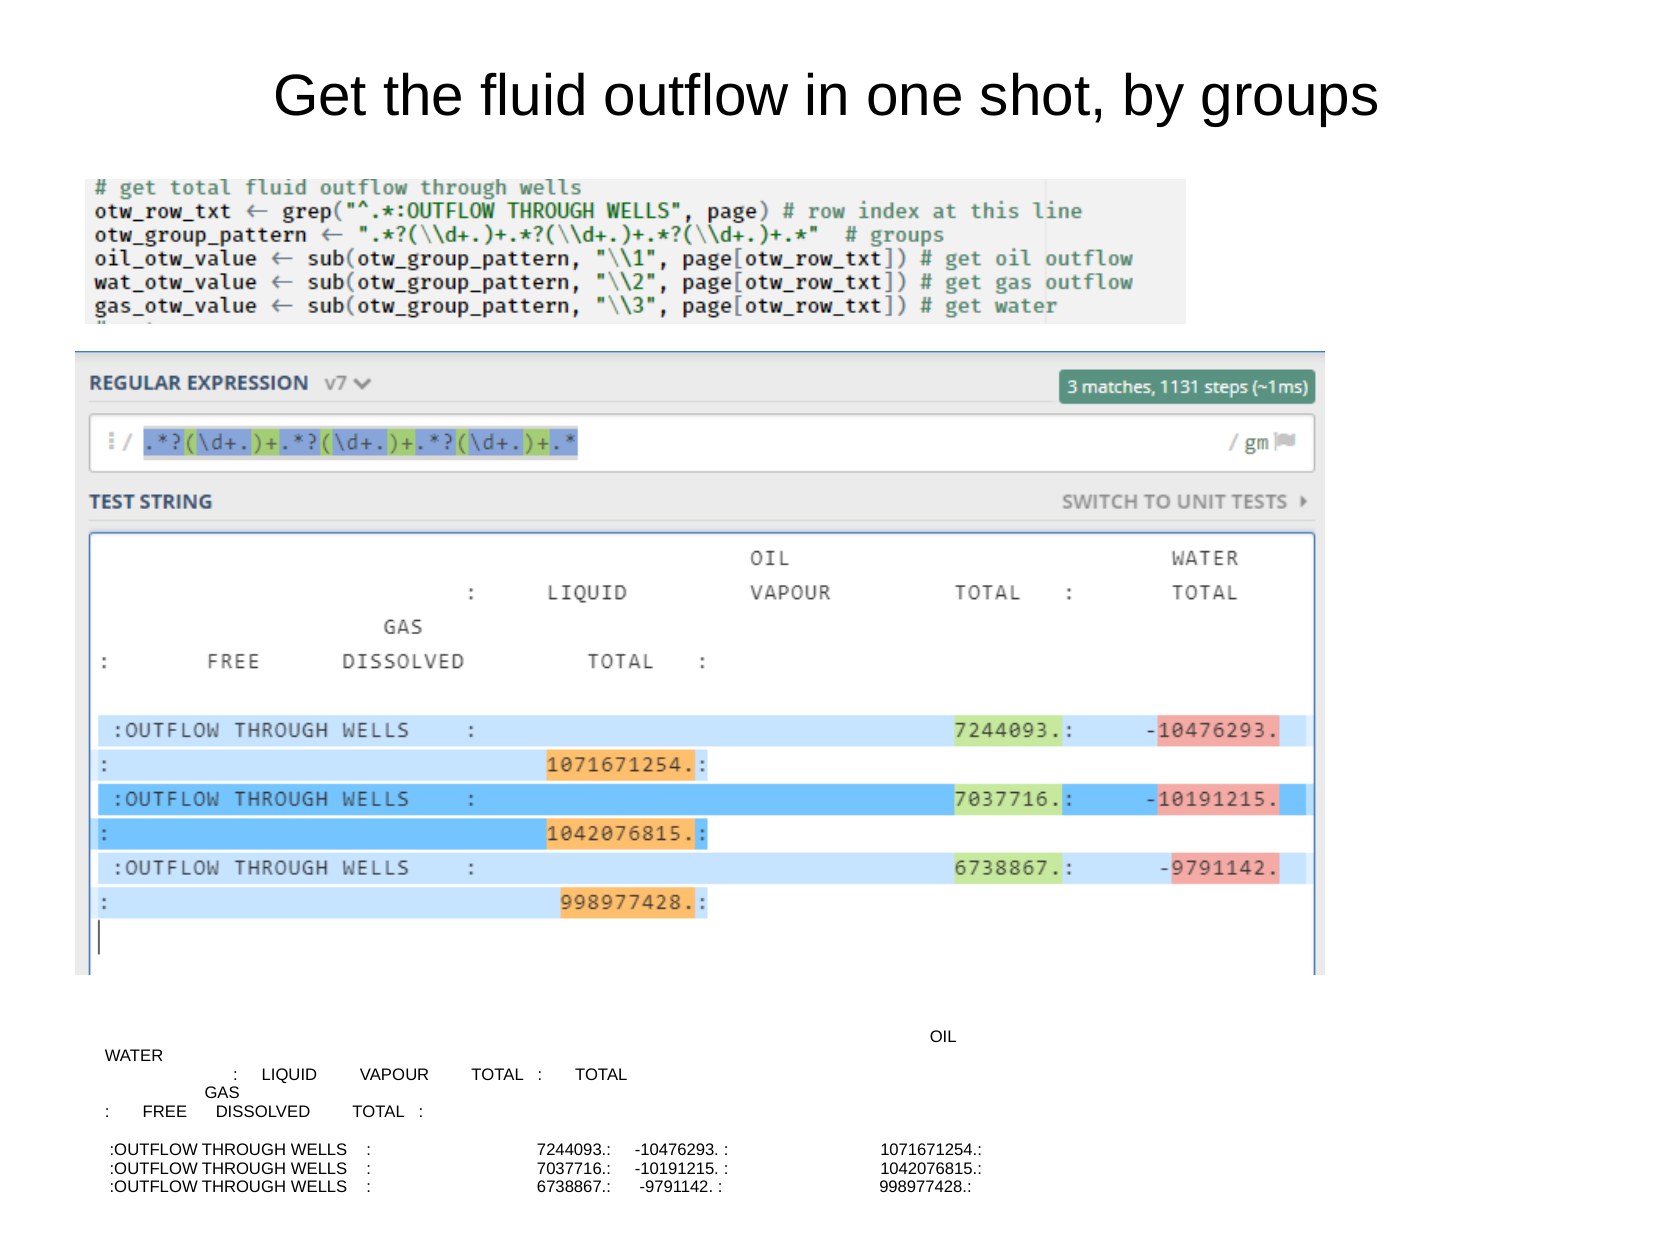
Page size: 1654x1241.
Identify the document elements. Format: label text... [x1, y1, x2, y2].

text_box OIL WATER : LIQUID VAPOUR TOTAL : TOTAL GAS : FREE DISSOLVED TOTAL : :OUTFLOW THROUGH WELLS : 7244093.: -10476293. : 1071671254.: :OUTFLOW THROUGH WELLS : 7037716.: -10191215. : 1042076815.: :OUTFLOW THROUGH WELLS : 6738867.: -9791142. : 998977428.: [90, 1020, 1156, 1223]
title Get the fluid outflow in one shot, by groups [82, 30, 1572, 161]
picture [75, 351, 1325, 976]
picture [85, 179, 1186, 324]
